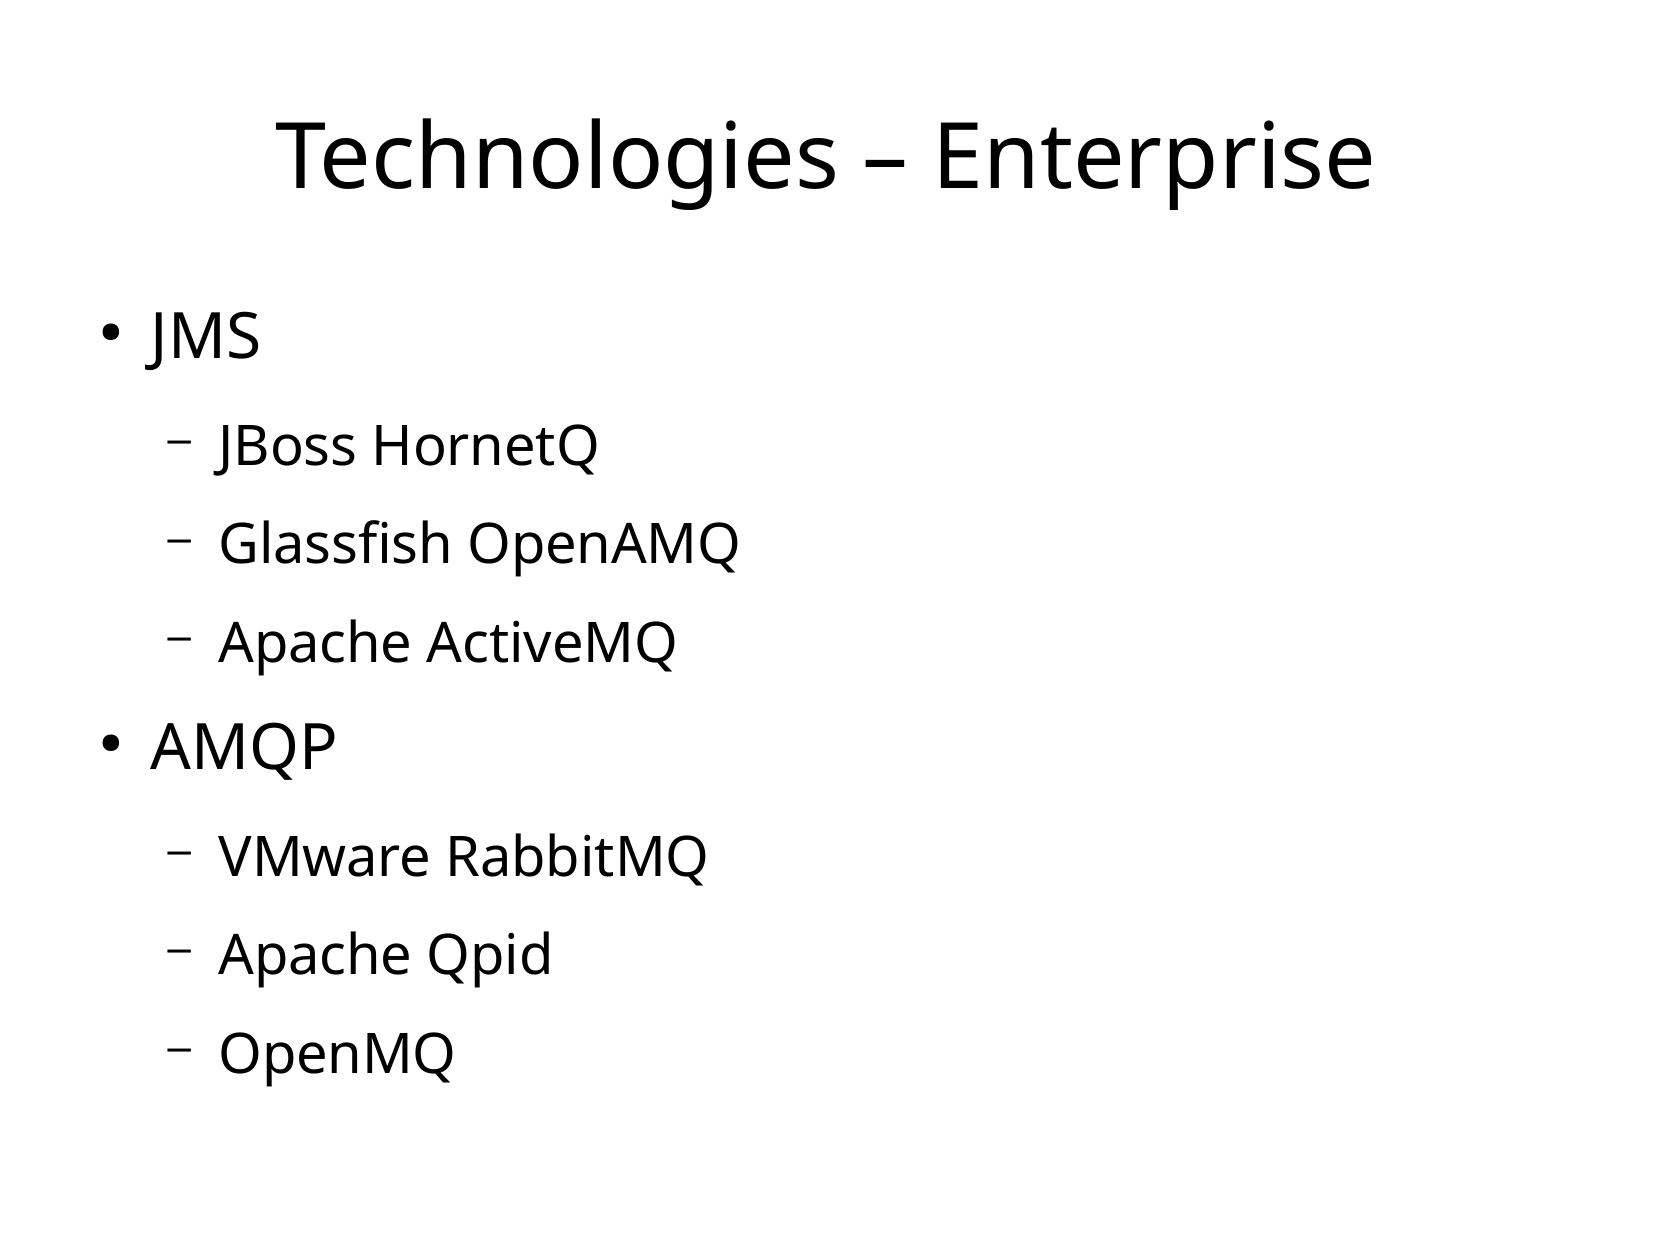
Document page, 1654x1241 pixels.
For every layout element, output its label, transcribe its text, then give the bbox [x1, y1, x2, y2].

title Technologies – Enterprise [82, 49, 1571, 257]
list JMS JBoss HornetQ Glassfish OpenAMQ Apache ActiveMQ AMQP VMware RabbitMQ Apache Qpid OpenMQ [82, 290, 1538, 1096]
